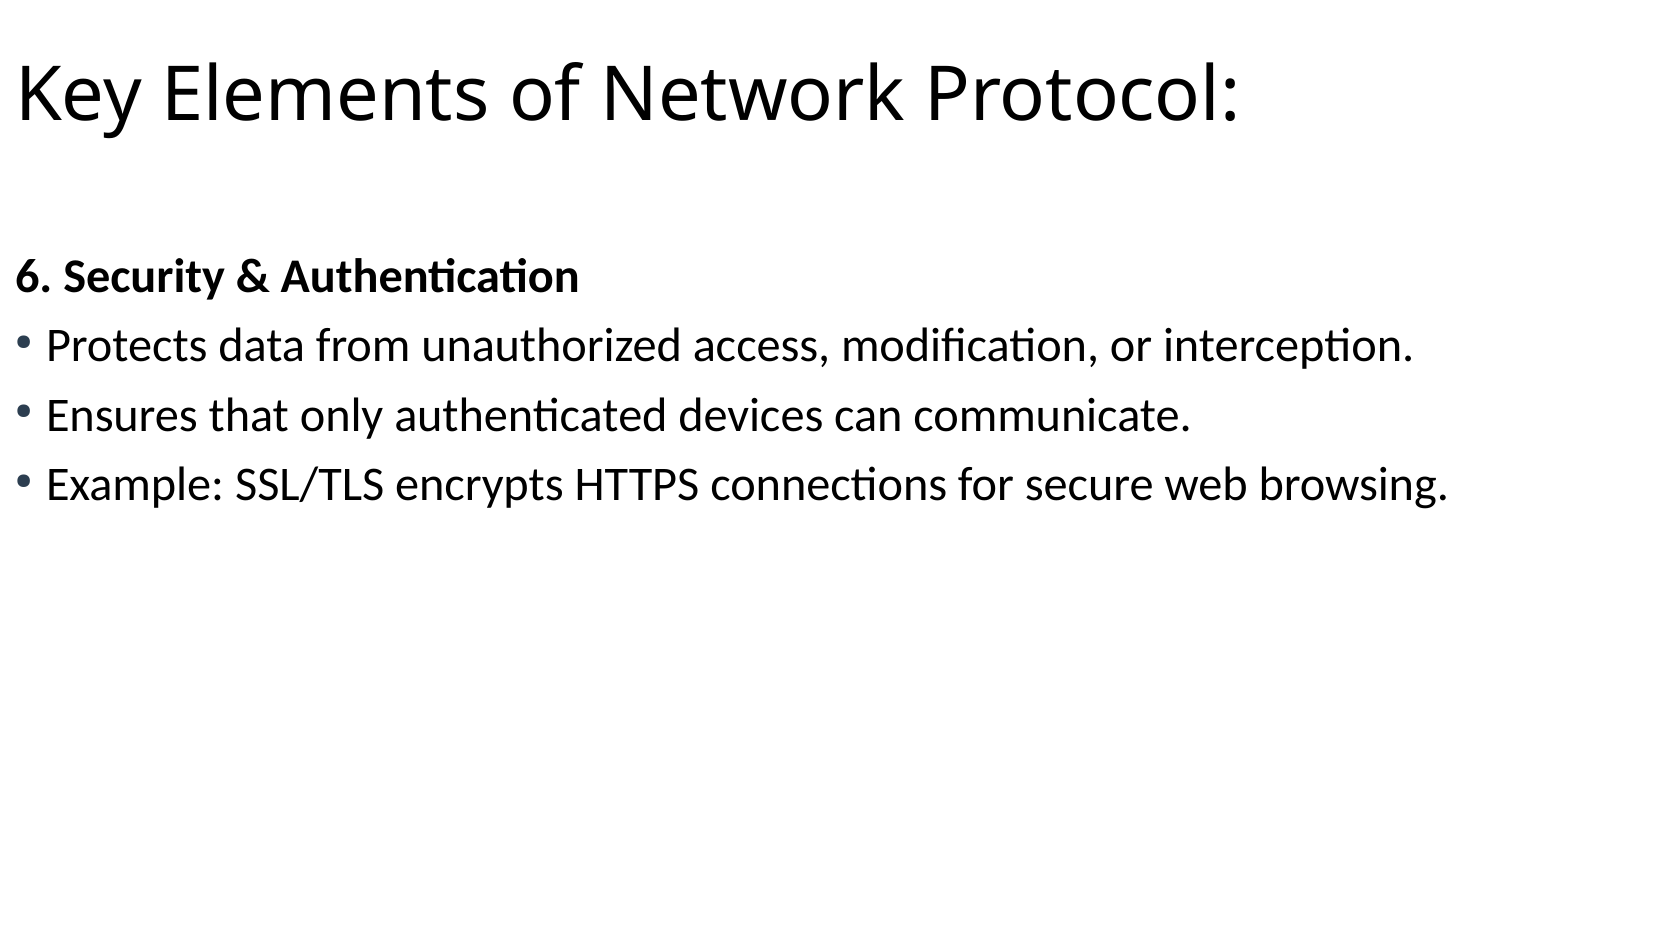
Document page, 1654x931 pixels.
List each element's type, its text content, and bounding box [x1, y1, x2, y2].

title Key Elements of Network Protocol: [0, 36, 1536, 155]
list 6. Security & Authentication Protects data from unauthorized access, modification, or interception. Ensures that only authenticated devices can communicate. Example: SSL/TLS encrypts HTTPS connections for secure web browsing. [0, 243, 1536, 864]
